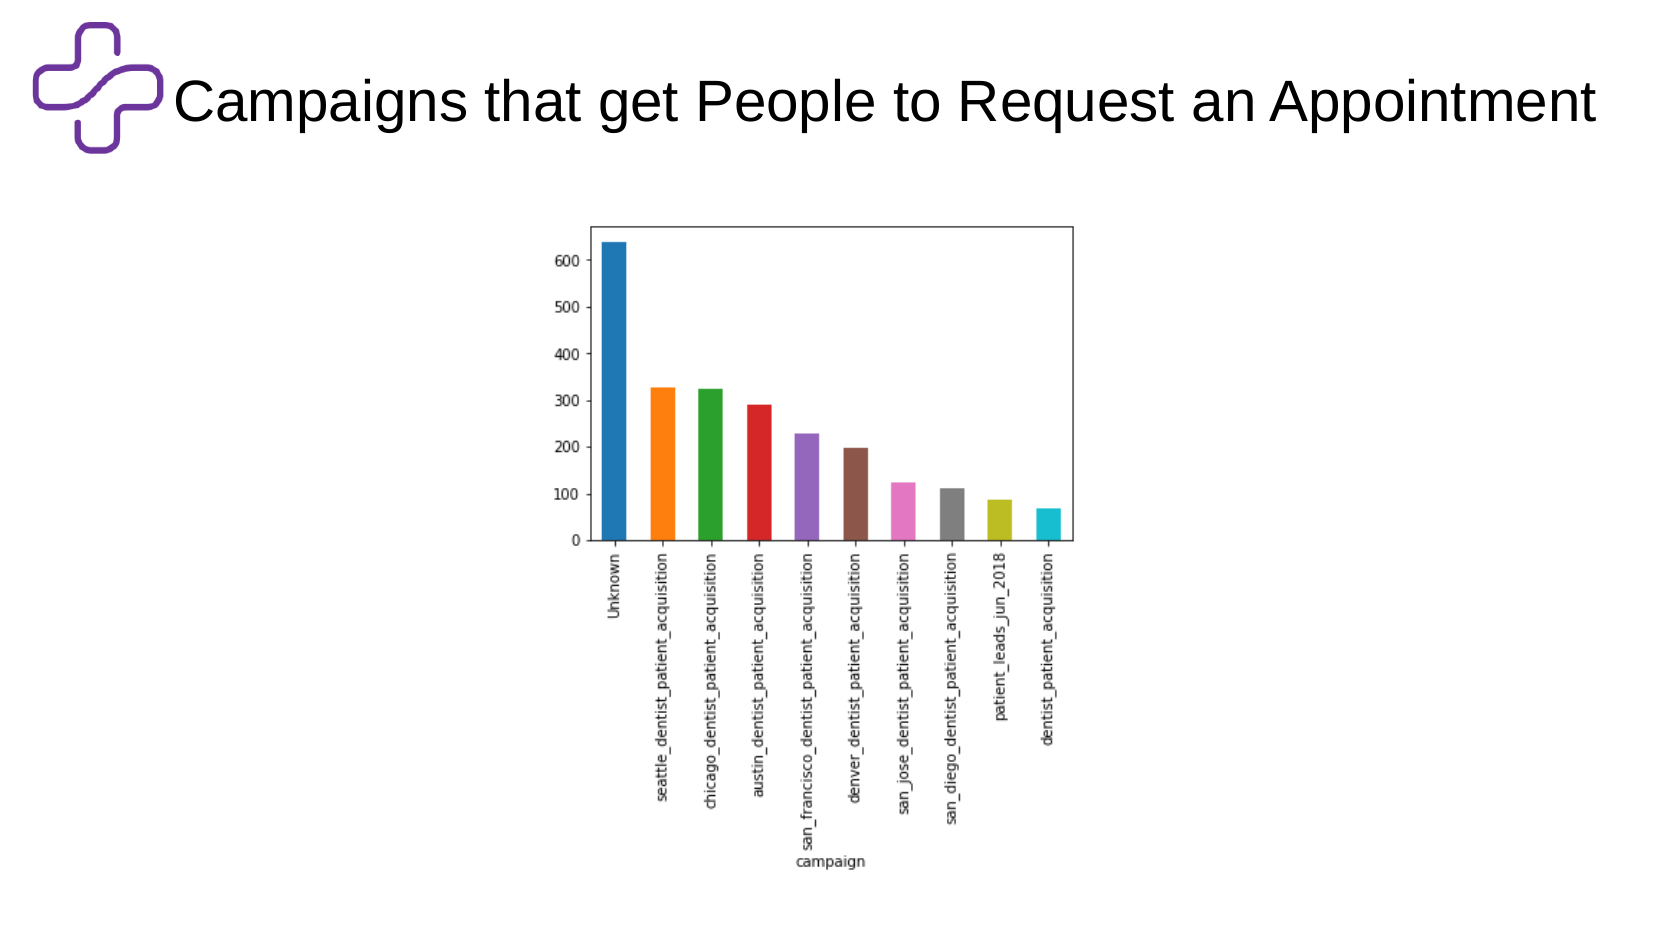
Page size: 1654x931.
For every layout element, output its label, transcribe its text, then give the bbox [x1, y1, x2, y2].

picture [0, 1, 190, 201]
title Campaigns that get People to Request an Appointment [141, 23, 1630, 179]
picture [543, 212, 1087, 880]
